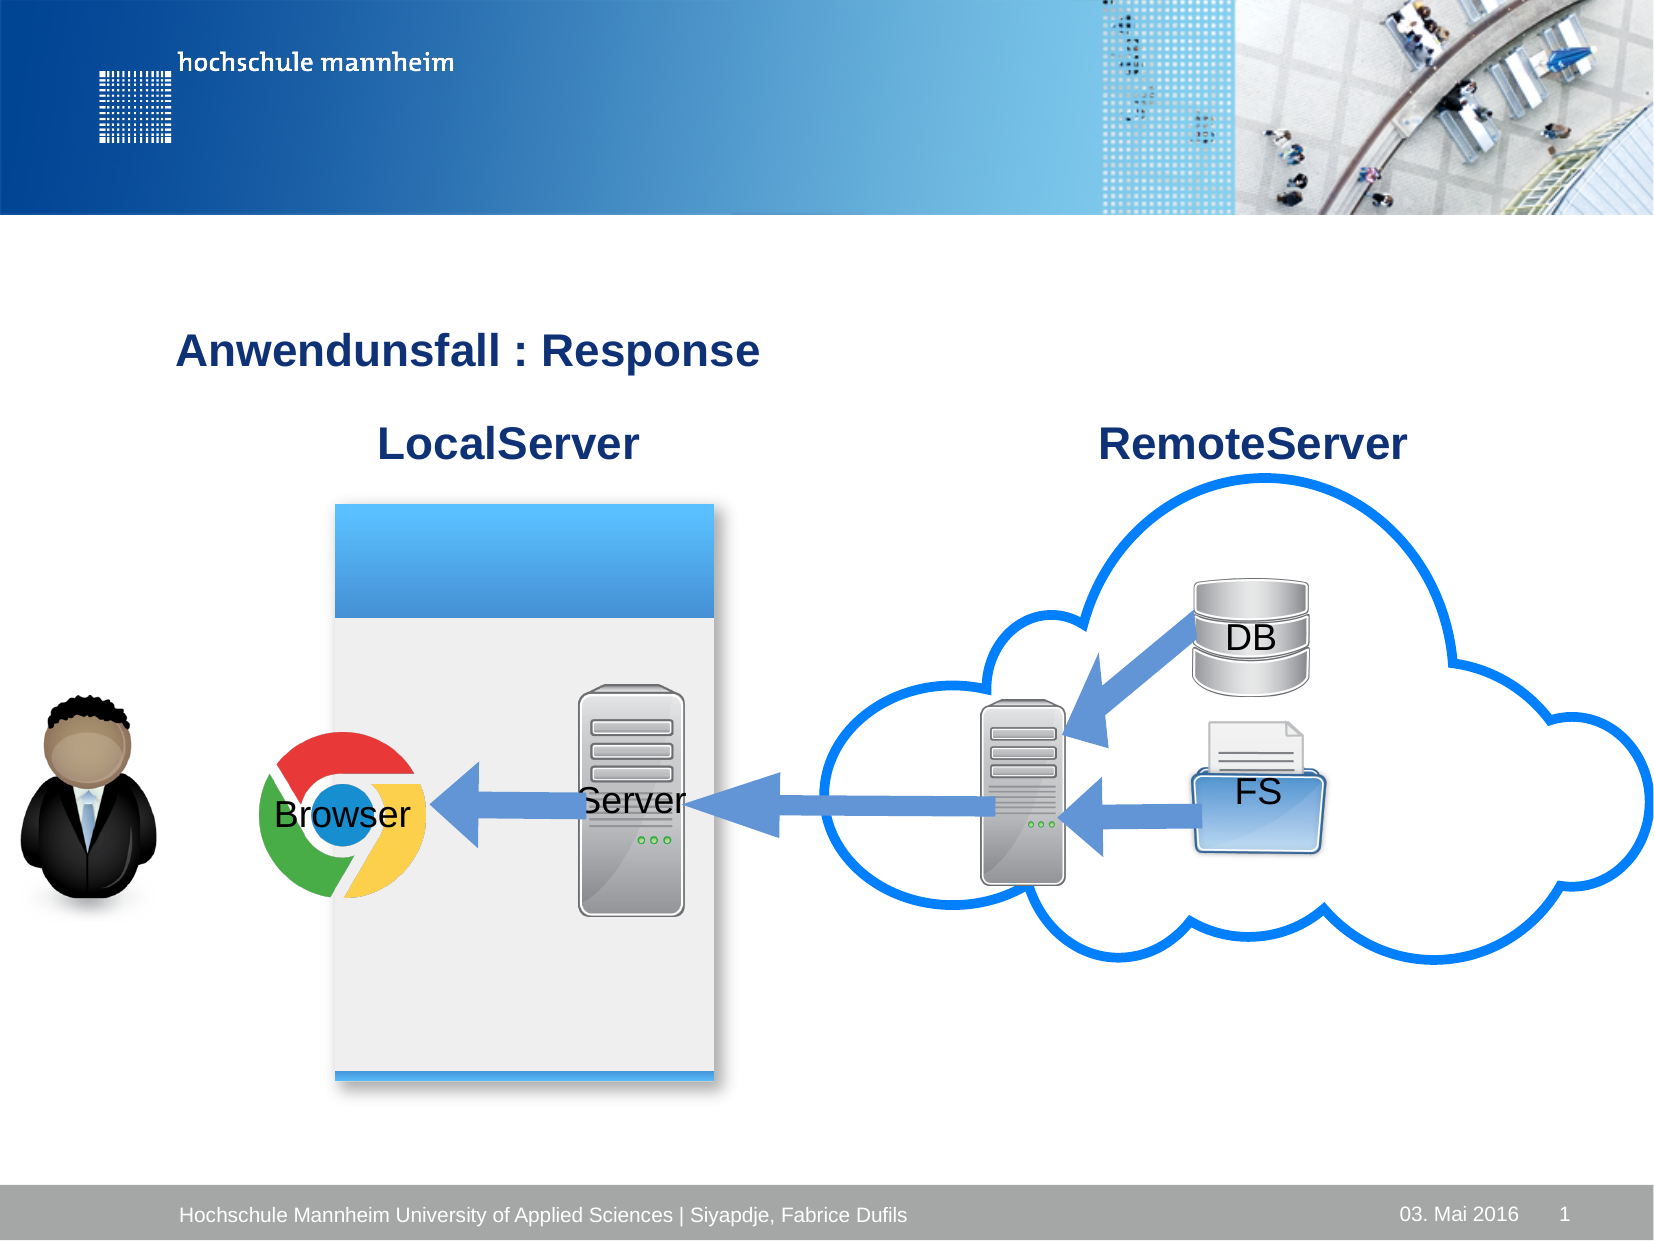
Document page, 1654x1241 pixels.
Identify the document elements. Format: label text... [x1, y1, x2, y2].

slide_number 03. Mai 2016 1 [1204, 1198, 1571, 1227]
picture [0, 0, 1654, 215]
picture [0, 678, 178, 922]
title LocalServer [377, 413, 650, 472]
title RemoteServer [1098, 413, 1441, 485]
title Anwendunsfall : Response [175, 320, 1569, 464]
footer Hochschule Mannheim University of Applied Sciences | Siyapdje, Fabrice Dufils [179, 1198, 1192, 1227]
picture [259, 336, 1654, 1123]
